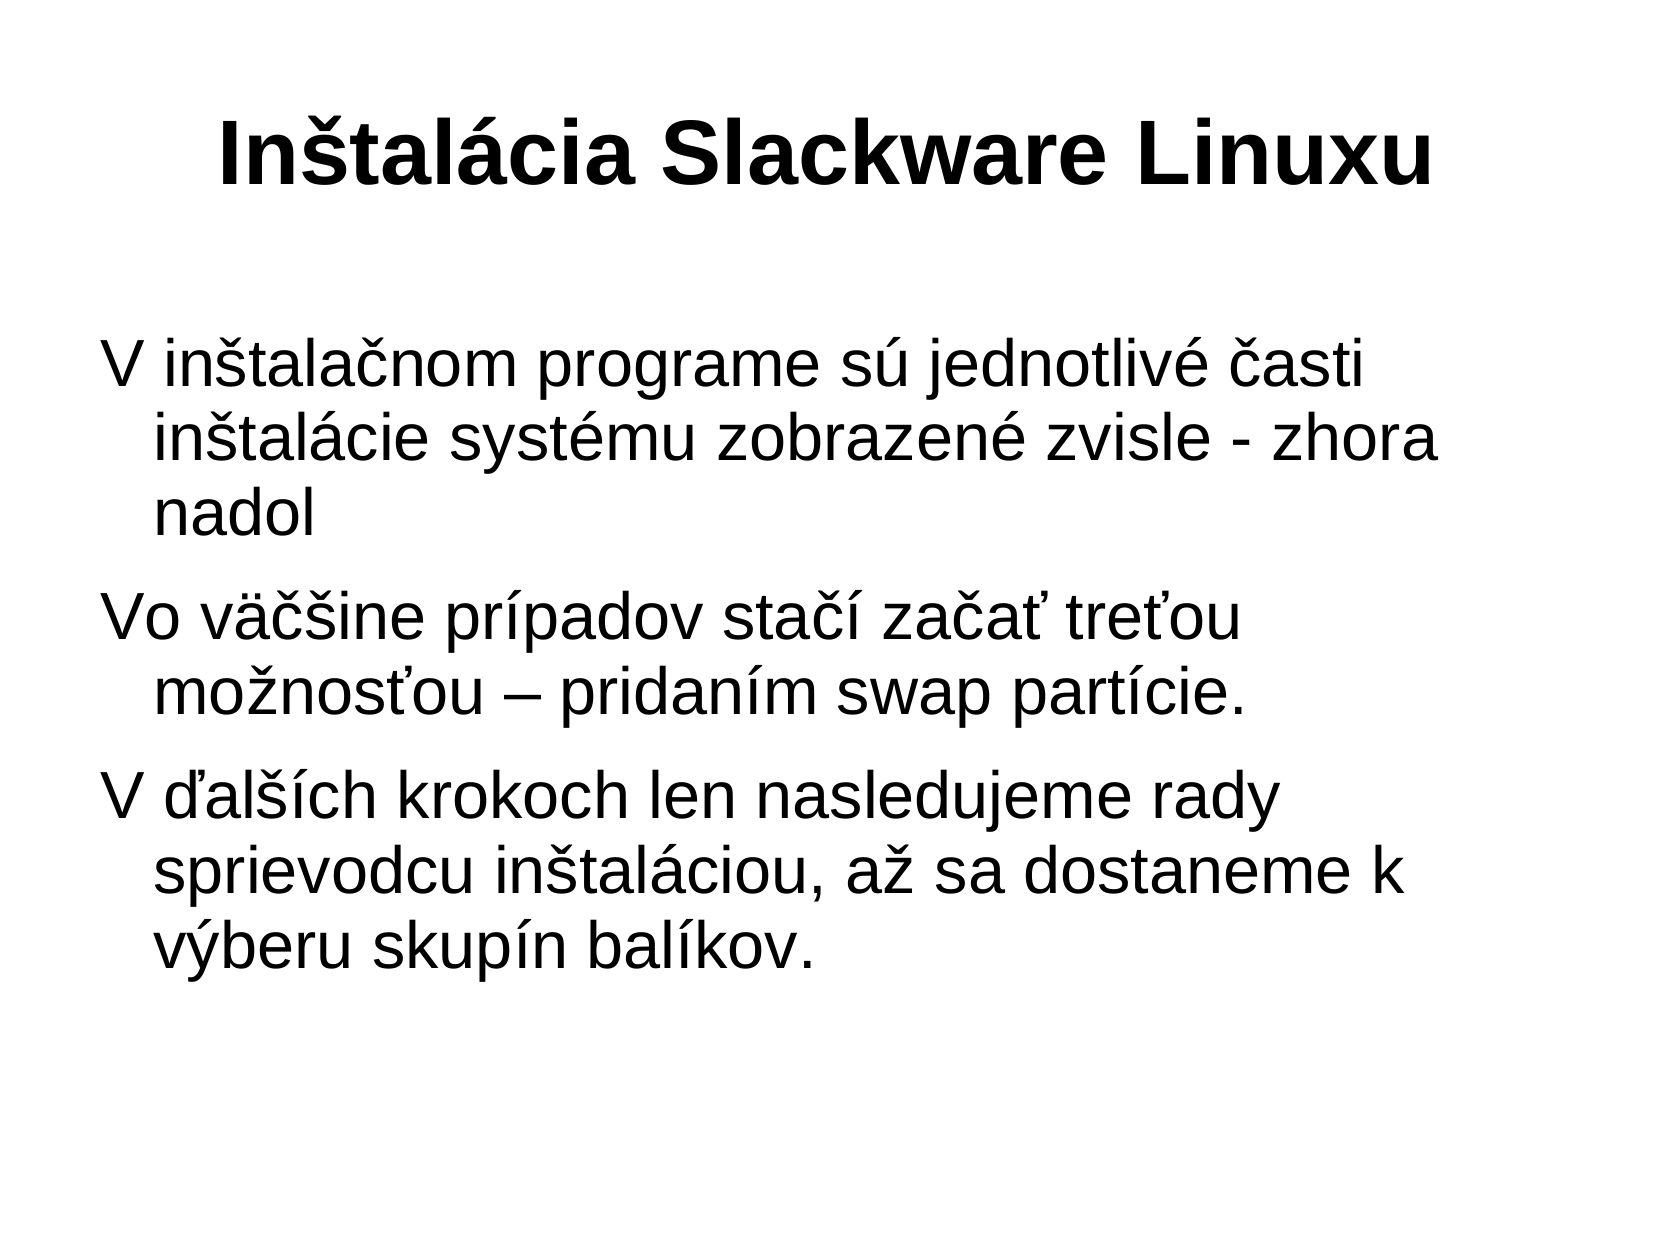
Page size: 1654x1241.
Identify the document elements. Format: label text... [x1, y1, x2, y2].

list V inštalačnom programe sú jednotlivé časti inštalácie systému zobrazené zvisle - zhora nadol Vo väčšine prípadov stačí začať treťou možnosťou – pridaním swap partície. V ďalších krokoch len nasledujeme rady sprievodcu inštaláciou, až sa dostaneme k výberu skupín balíkov. [82, 325, 1571, 1145]
title Inštalácia Slackware Linuxu [82, 49, 1571, 257]
